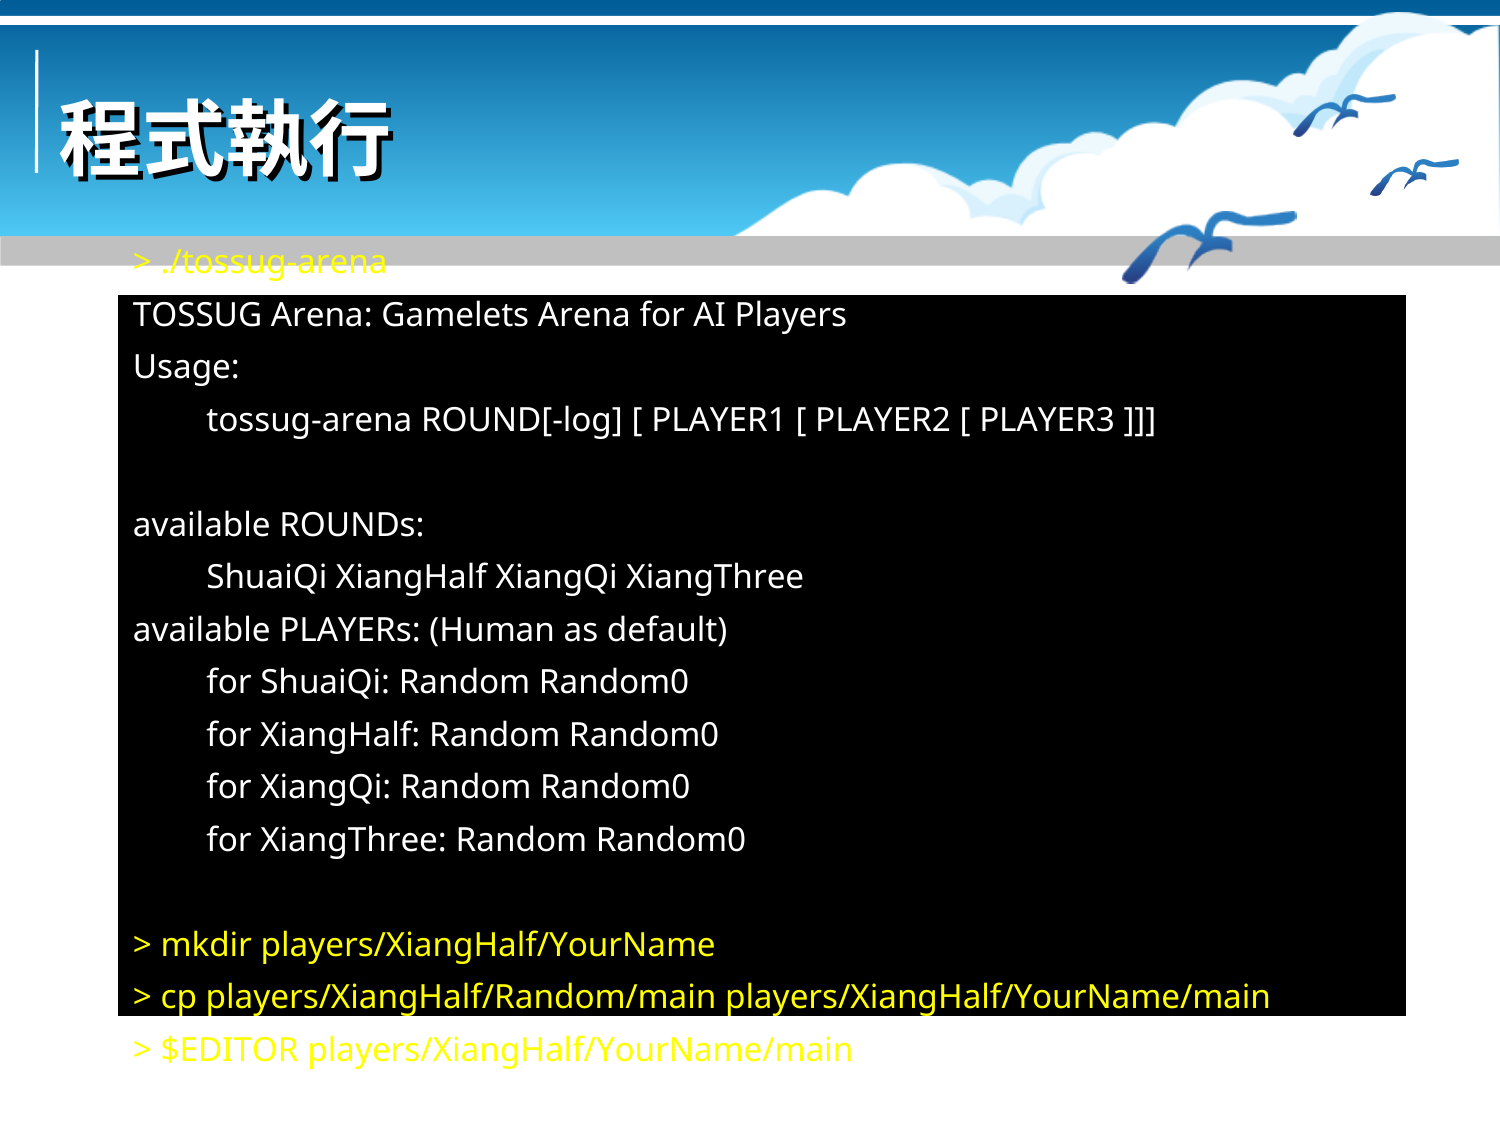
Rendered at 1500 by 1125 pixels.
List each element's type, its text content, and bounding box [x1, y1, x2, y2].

text_box > ./tossug-arena TOSSUG Arena: Gamelets Arena for AI Players Usage: tossug-arena ROUND[-log] [ PLAYER1 [ PLAYER2 [ PLAYER3 ]]] available ROUNDs: ShuaiQi XiangHalf XiangQi XiangThree available PLAYERs: (Human as default) for ShuaiQi: Random Random0 for XiangHalf: Random Random0 for XiangQi: Random Random0 for XiangThree: Random Random0 > mkdir players/XiangHalf/YourName > cp players/XiangHalf/Random/main players/XiangHalf/YourName/main > $EDITOR players/XiangHalf/YourName/main [118, 295, 1406, 1016]
picture [730, 12, 1500, 284]
title 程式執行 [59, 86, 1465, 186]
